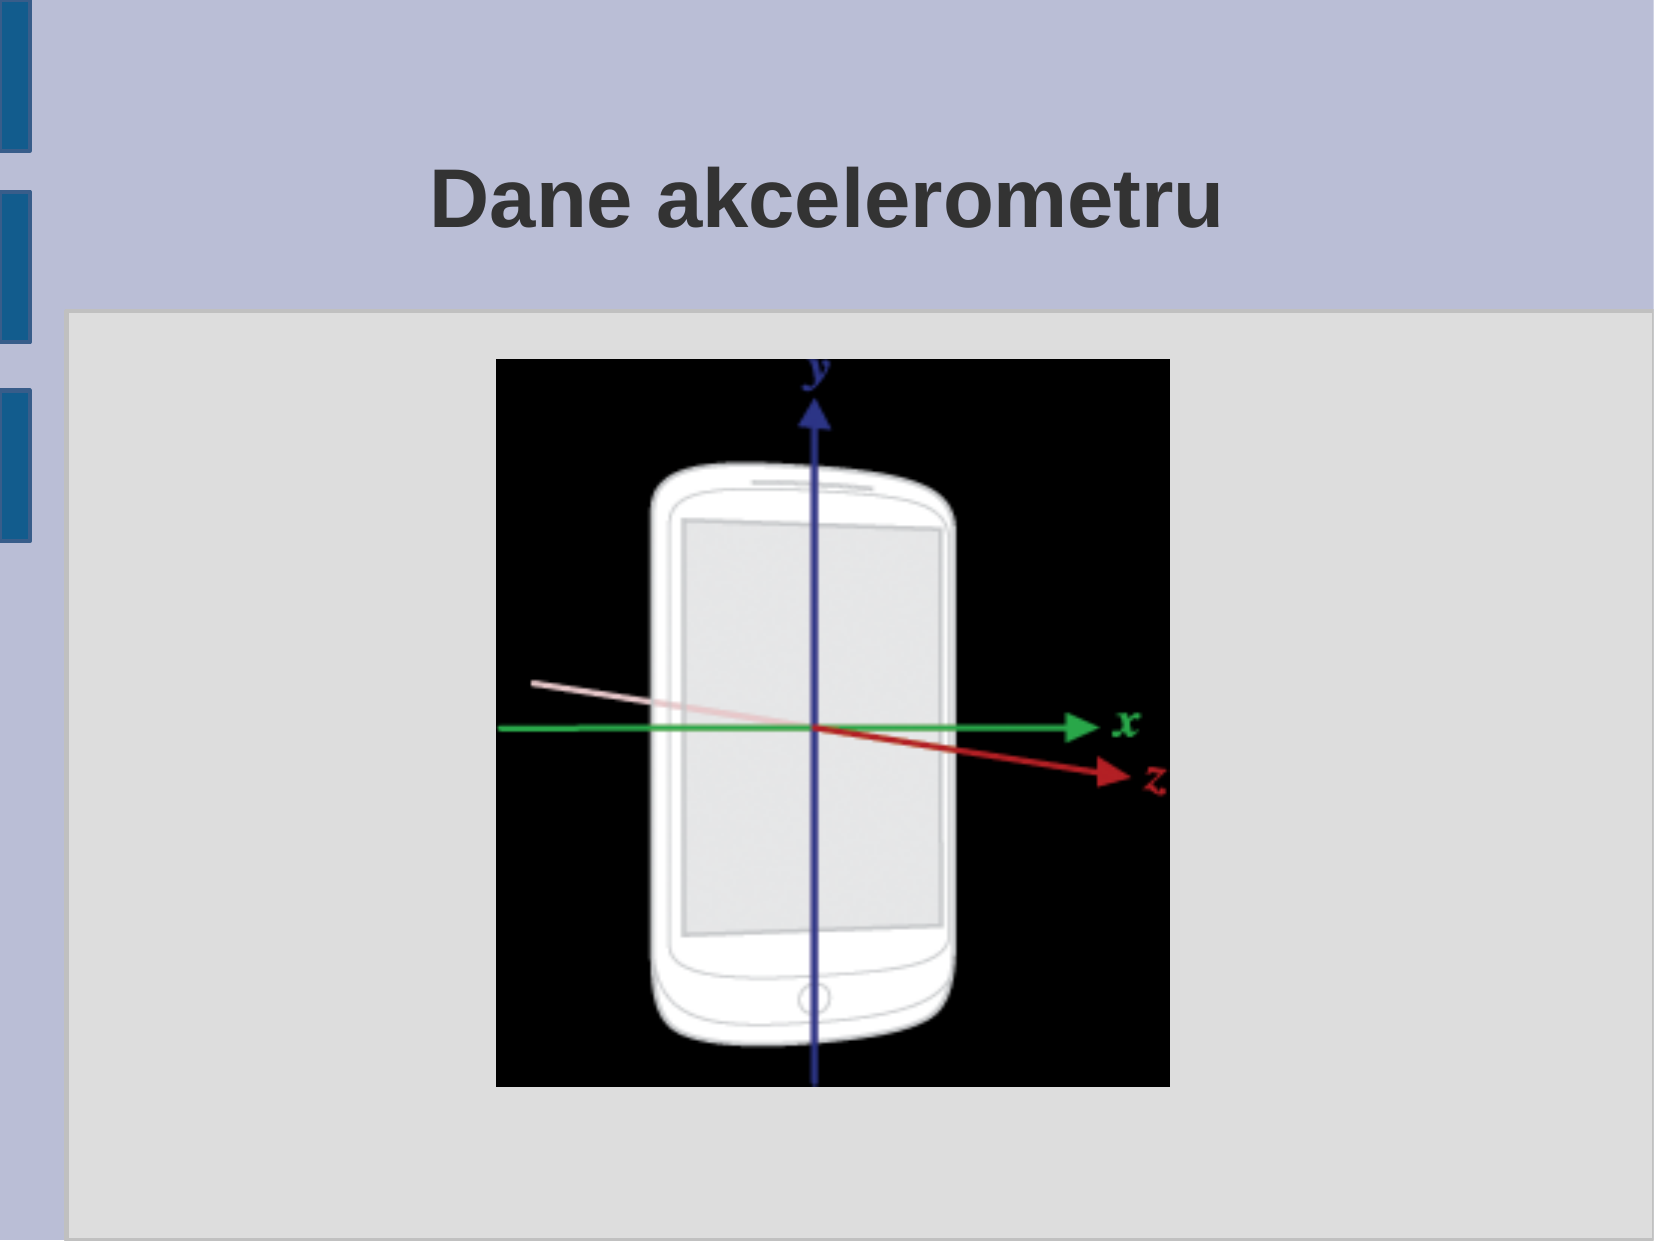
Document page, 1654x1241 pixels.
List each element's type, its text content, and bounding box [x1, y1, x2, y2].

title Dane akcelerometru [121, 91, 1534, 299]
picture [496, 359, 1170, 1087]
